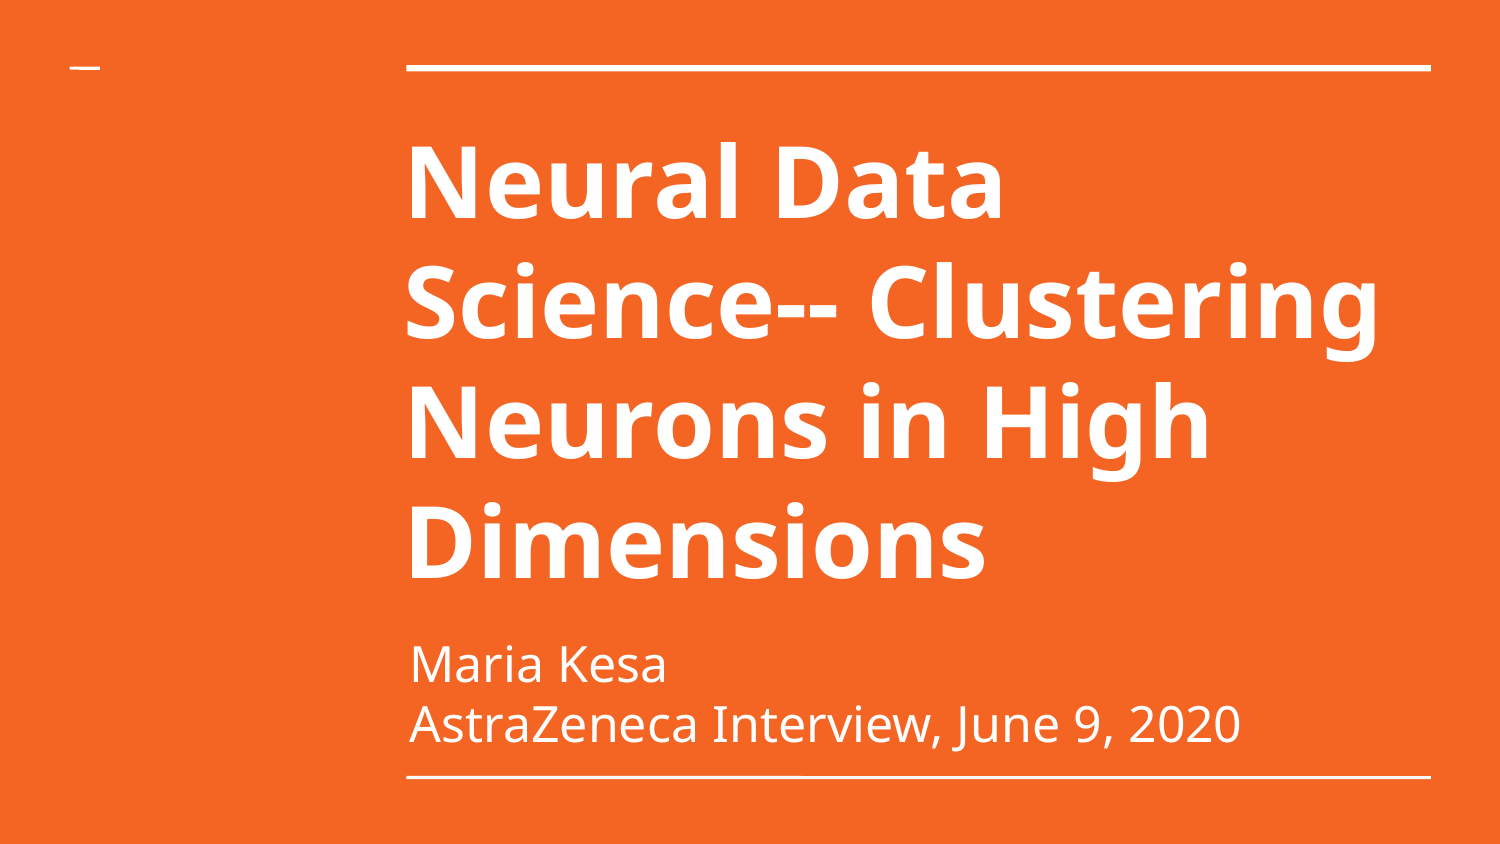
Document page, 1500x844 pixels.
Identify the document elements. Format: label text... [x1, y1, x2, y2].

title Neural Data Science-- Clustering Neurons in High Dimensions [389, 103, 1428, 357]
subtitle Maria Kesa AstraZeneca Interview, June 9, 2020 [394, 563, 1434, 768]
